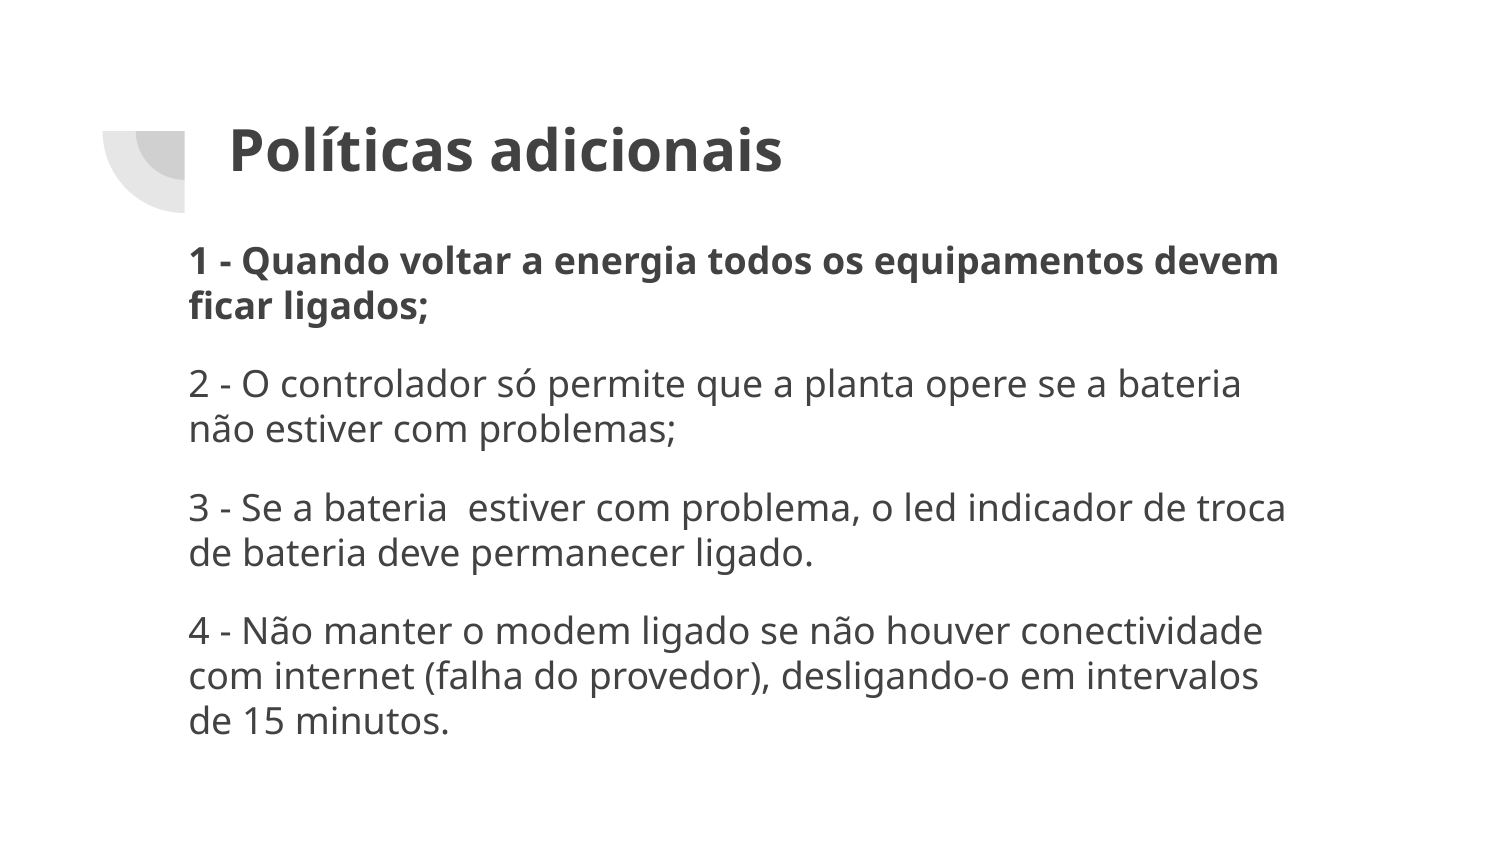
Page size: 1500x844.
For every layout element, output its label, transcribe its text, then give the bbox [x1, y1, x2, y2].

list 1 - Quando voltar a energia todos os equipamentos devem ficar ligados; 2 - O controlador só permite que a planta opere se a bateria não estiver com problemas; 3 - Se a bateria estiver com problema, o led indicador de troca de bateria deve permanecer ligado. 4 - Não manter o modem ligado se não houver conectividade com internet (falha do provedor), desligando-o em intervalos de 15 minutos. [173, 221, 1327, 792]
title Políticas adicionais [213, 98, 1368, 263]
